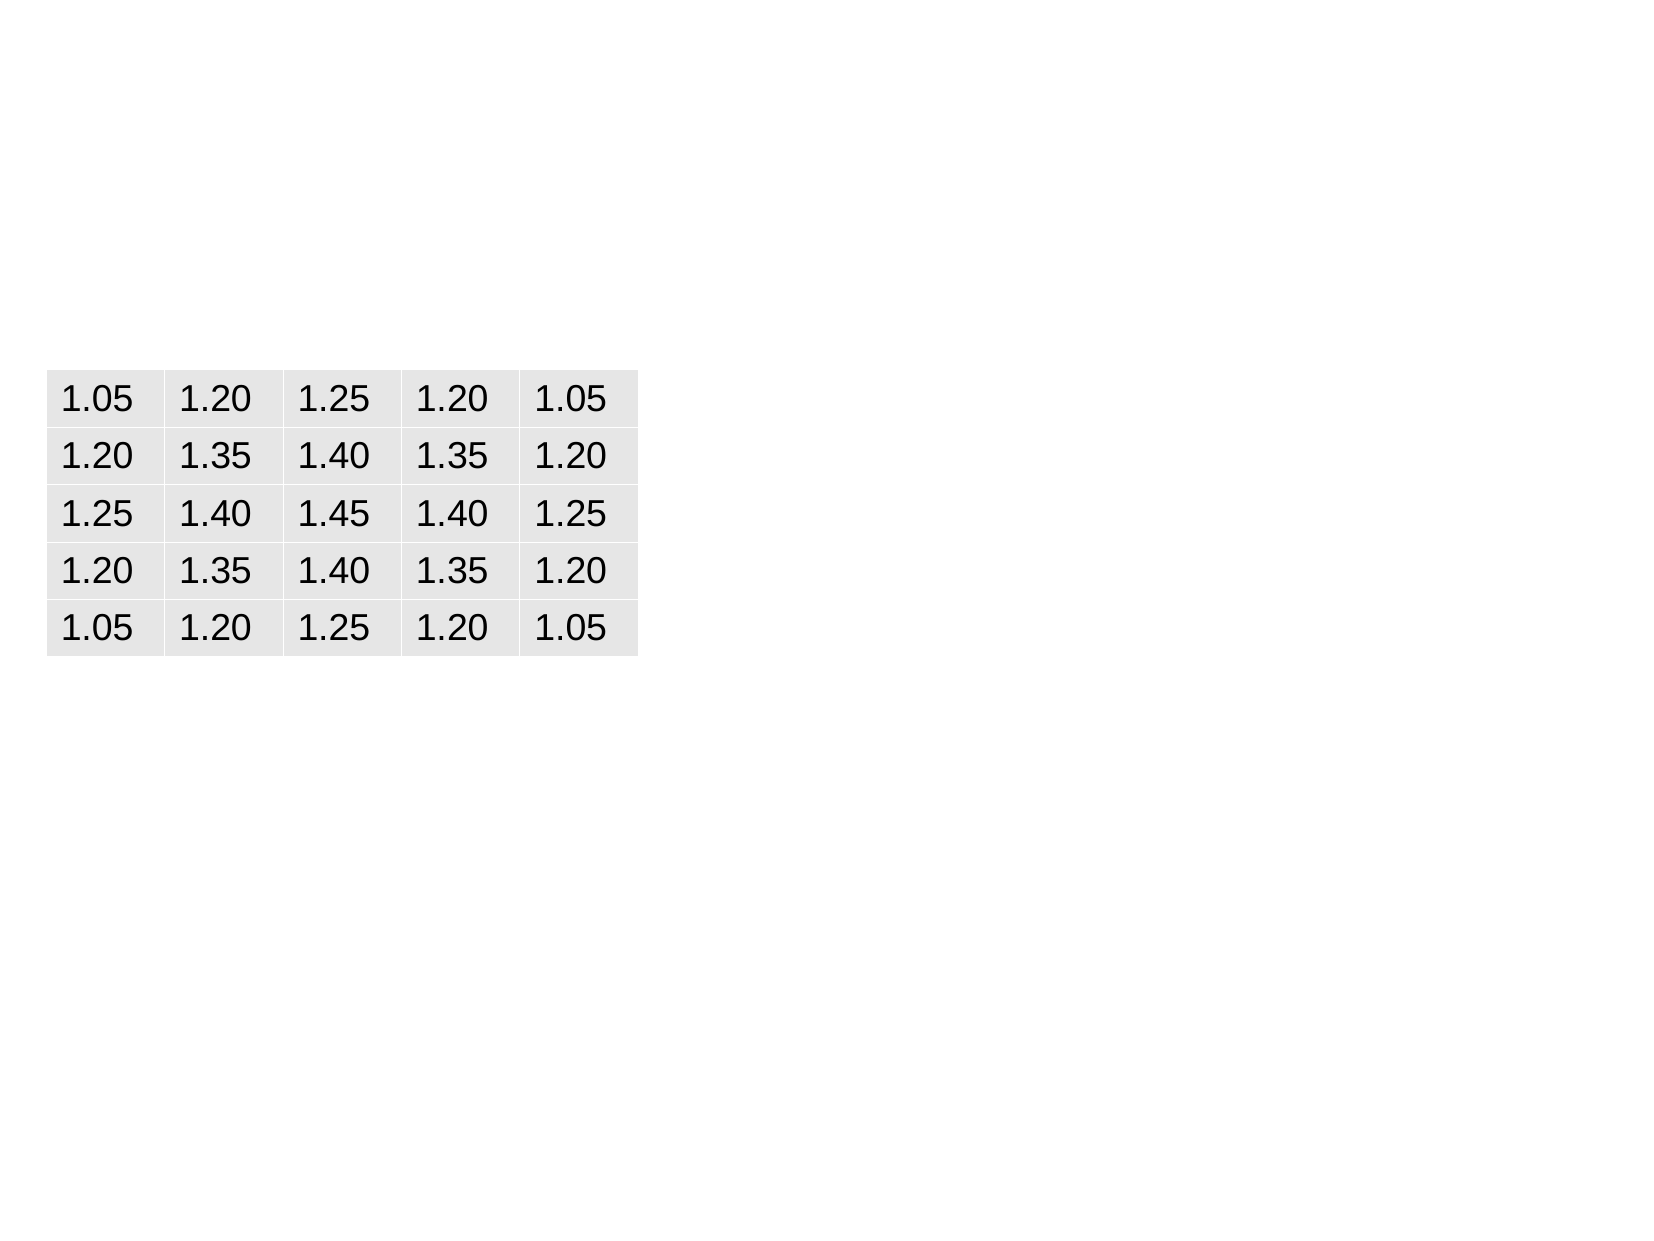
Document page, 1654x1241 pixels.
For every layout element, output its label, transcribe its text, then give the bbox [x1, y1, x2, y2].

table_header 1.25 [284, 370, 401, 427]
table_cell 1.45 [284, 485, 401, 542]
table_cell 1.35 [402, 428, 519, 484]
table_cell 1.20 [47, 428, 164, 484]
table_cell 1.35 [402, 543, 519, 599]
table_cell 1.05 [520, 600, 638, 656]
table_cell 1.40 [284, 428, 401, 484]
table_cell 1.25 [47, 485, 164, 542]
table_cell 1.25 [284, 600, 401, 656]
table_cell 1.05 [47, 600, 164, 656]
table_header 1.05 [520, 370, 638, 427]
table_cell 1.40 [402, 485, 519, 542]
table_cell 1.35 [165, 428, 283, 484]
table_cell 1.20 [520, 543, 638, 599]
table_cell 1.25 [520, 485, 638, 542]
table_cell 1.35 [165, 543, 283, 599]
table_cell 1.20 [47, 543, 164, 599]
table_header 1.20 [165, 370, 283, 427]
table_header 1.20 [402, 370, 519, 427]
table_cell 1.20 [165, 600, 283, 656]
table_cell 1.20 [520, 428, 638, 484]
table_cell 1.40 [165, 485, 283, 542]
table_header 1.05 [47, 370, 164, 427]
table_cell 1.40 [284, 543, 401, 599]
table_cell 1.20 [402, 600, 519, 656]
